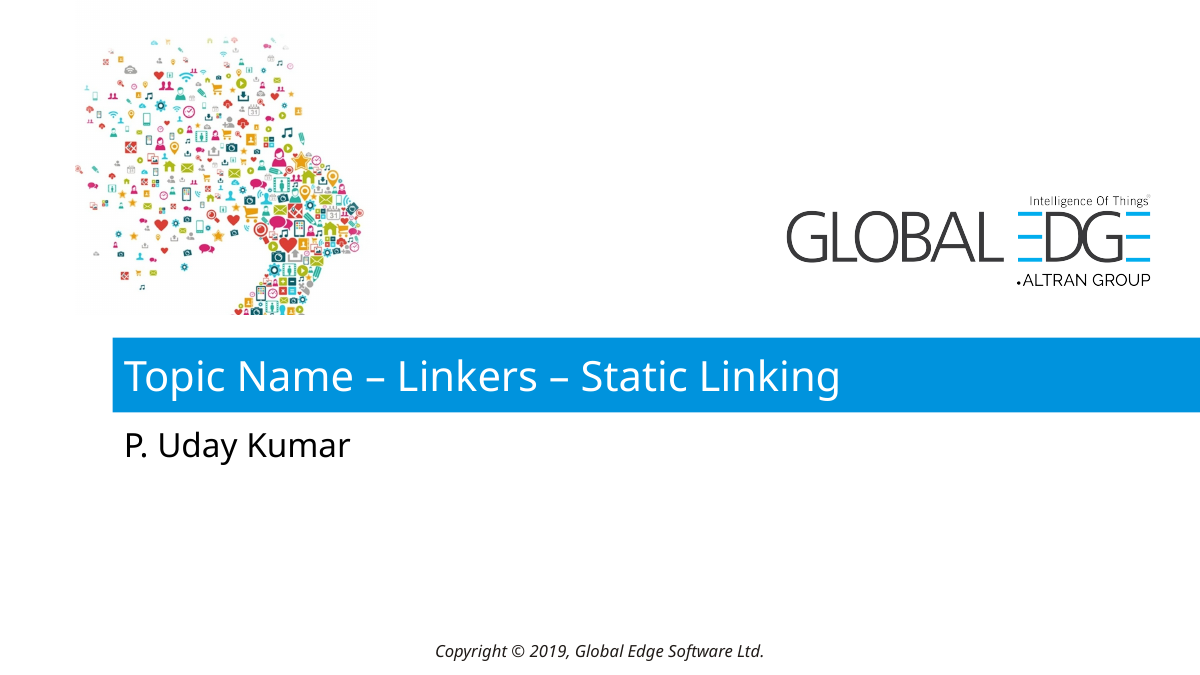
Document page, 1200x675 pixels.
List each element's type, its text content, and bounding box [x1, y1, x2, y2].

picture [779, 184, 1158, 296]
picture [75, 0, 377, 315]
title Topic Name – Linkers – Static Linking [112, 337, 1200, 413]
list P. Uday Kumar [112, 412, 975, 475]
